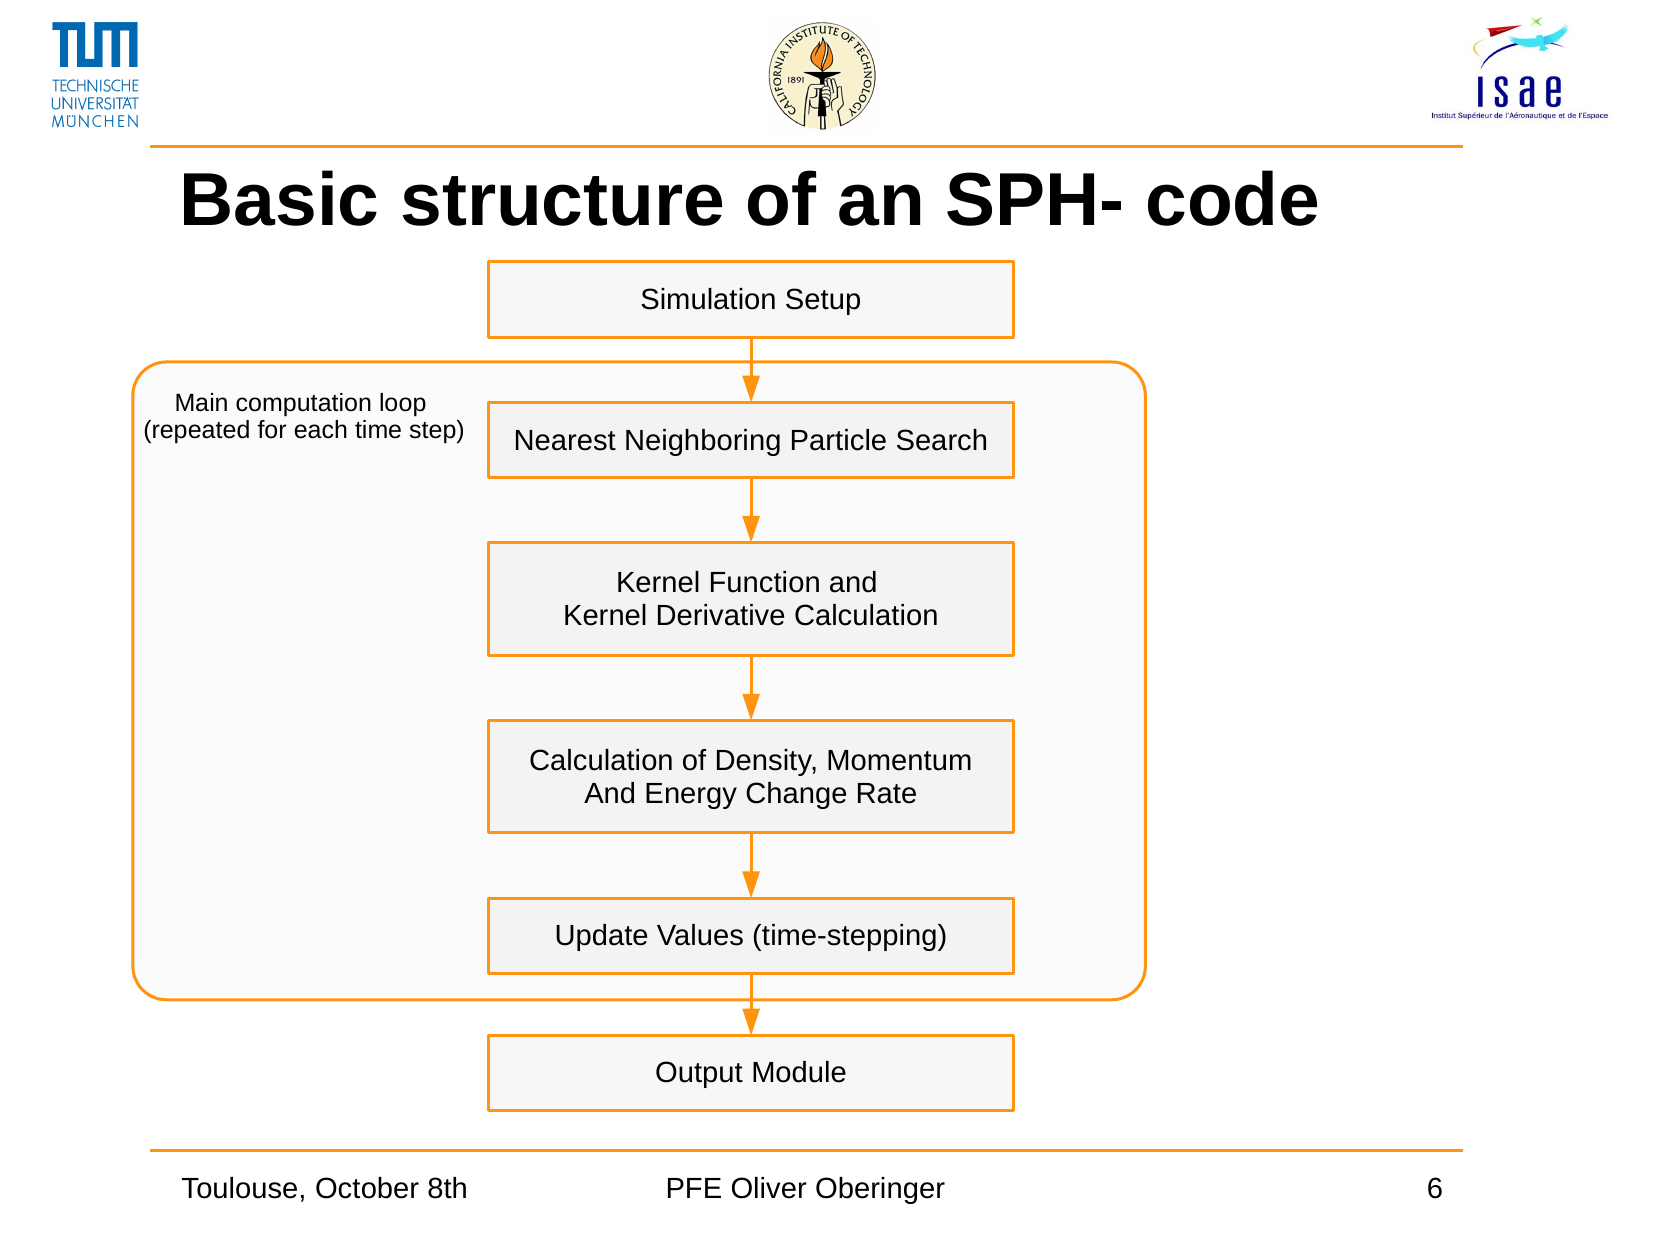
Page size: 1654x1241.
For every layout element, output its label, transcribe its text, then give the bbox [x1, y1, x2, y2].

picture [765, 19, 879, 133]
text_box PFE Oliver Oberinger [650, 1165, 1029, 1241]
text_box Main computation loop (repeated for each time step) [121, 380, 508, 505]
text_box Calculation of Density, Momentum And Energy Change Rate [488, 720, 1014, 833]
picture [1425, 7, 1613, 125]
text_box Nearest Neighboring Particle Search [508, 402, 1014, 478]
text_box [752, 361, 1146, 1000]
picture [39, 19, 151, 131]
text_box Kernel Function and Kernel Derivative Calculation [488, 542, 1014, 656]
text_box Output Module [488, 1035, 1014, 1111]
text_box Update Values (time-stepping) [488, 898, 1014, 974]
text_box [132, 478, 750, 1000]
text_box Simulation Setup [488, 261, 1014, 338]
text_box Toulouse, October 8th [166, 1165, 544, 1241]
text_box 6 [1412, 1165, 1490, 1241]
text_box Basic structure of an SPH- code [164, 150, 1337, 249]
text_box [136, 361, 750, 402]
